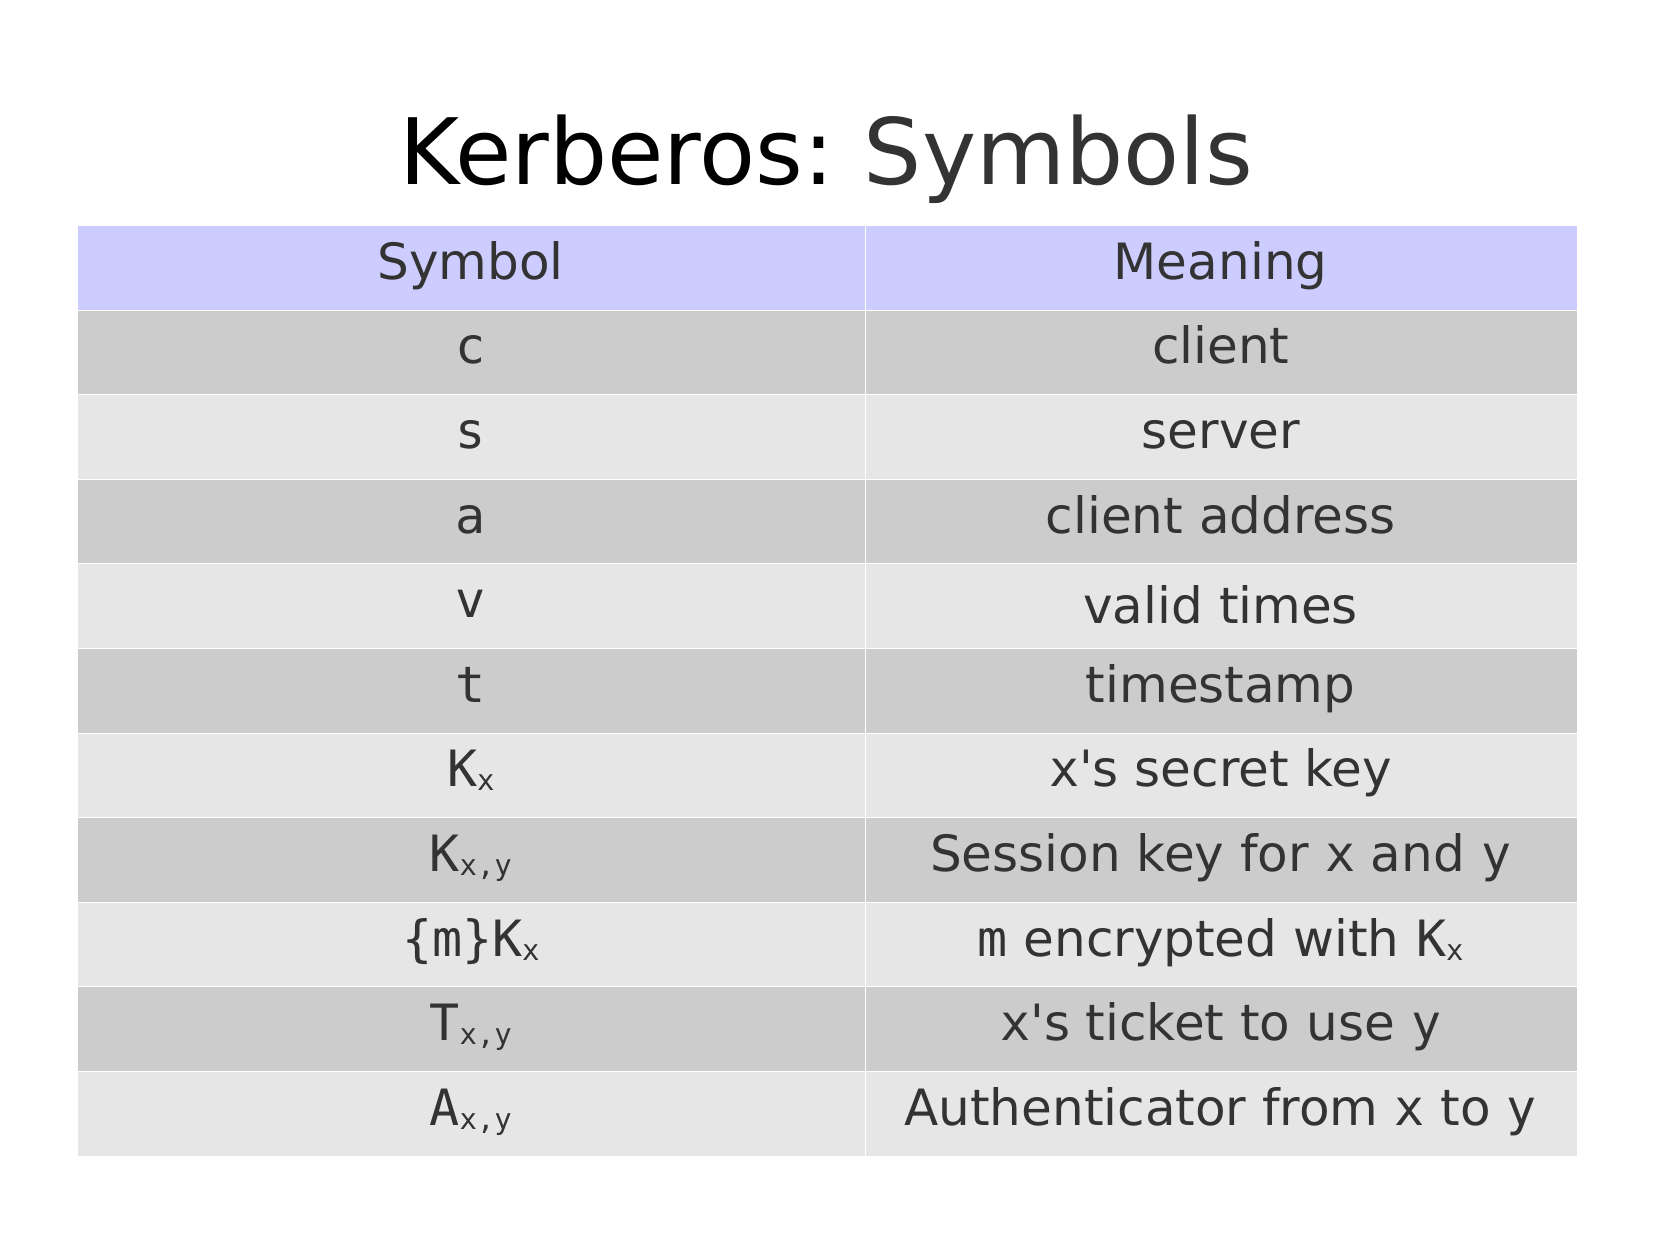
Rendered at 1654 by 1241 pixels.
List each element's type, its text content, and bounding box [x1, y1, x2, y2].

table_cell timestamp [866, 649, 1577, 733]
table_cell x's ticket to use y [866, 987, 1577, 1071]
table_cell Ax,y [78, 1072, 865, 1156]
table_header Symbol [78, 226, 865, 310]
table_cell m encrypted with Kx [866, 903, 1577, 986]
table_cell Kx,y [78, 818, 865, 902]
table_cell x's secret key [866, 734, 1577, 817]
table_cell Session key for x and y [866, 818, 1577, 902]
table_cell Tx,y [78, 987, 865, 1071]
table_cell client [866, 311, 1577, 394]
table_cell s [78, 395, 865, 479]
table_cell Authenticator from x to y [866, 1072, 1577, 1156]
table_cell valid times [866, 564, 1577, 648]
table_cell t [78, 649, 865, 733]
table_cell client address [866, 480, 1577, 563]
table_cell a [78, 480, 865, 563]
table_cell server [866, 395, 1577, 479]
table_cell Kx [78, 734, 865, 817]
table_cell c [78, 311, 865, 394]
table_header Meaning [866, 226, 1577, 310]
table_cell {m}Kx [78, 903, 865, 986]
title Kerberos: Symbols [82, 49, 1571, 225]
table_cell v [78, 564, 865, 648]
